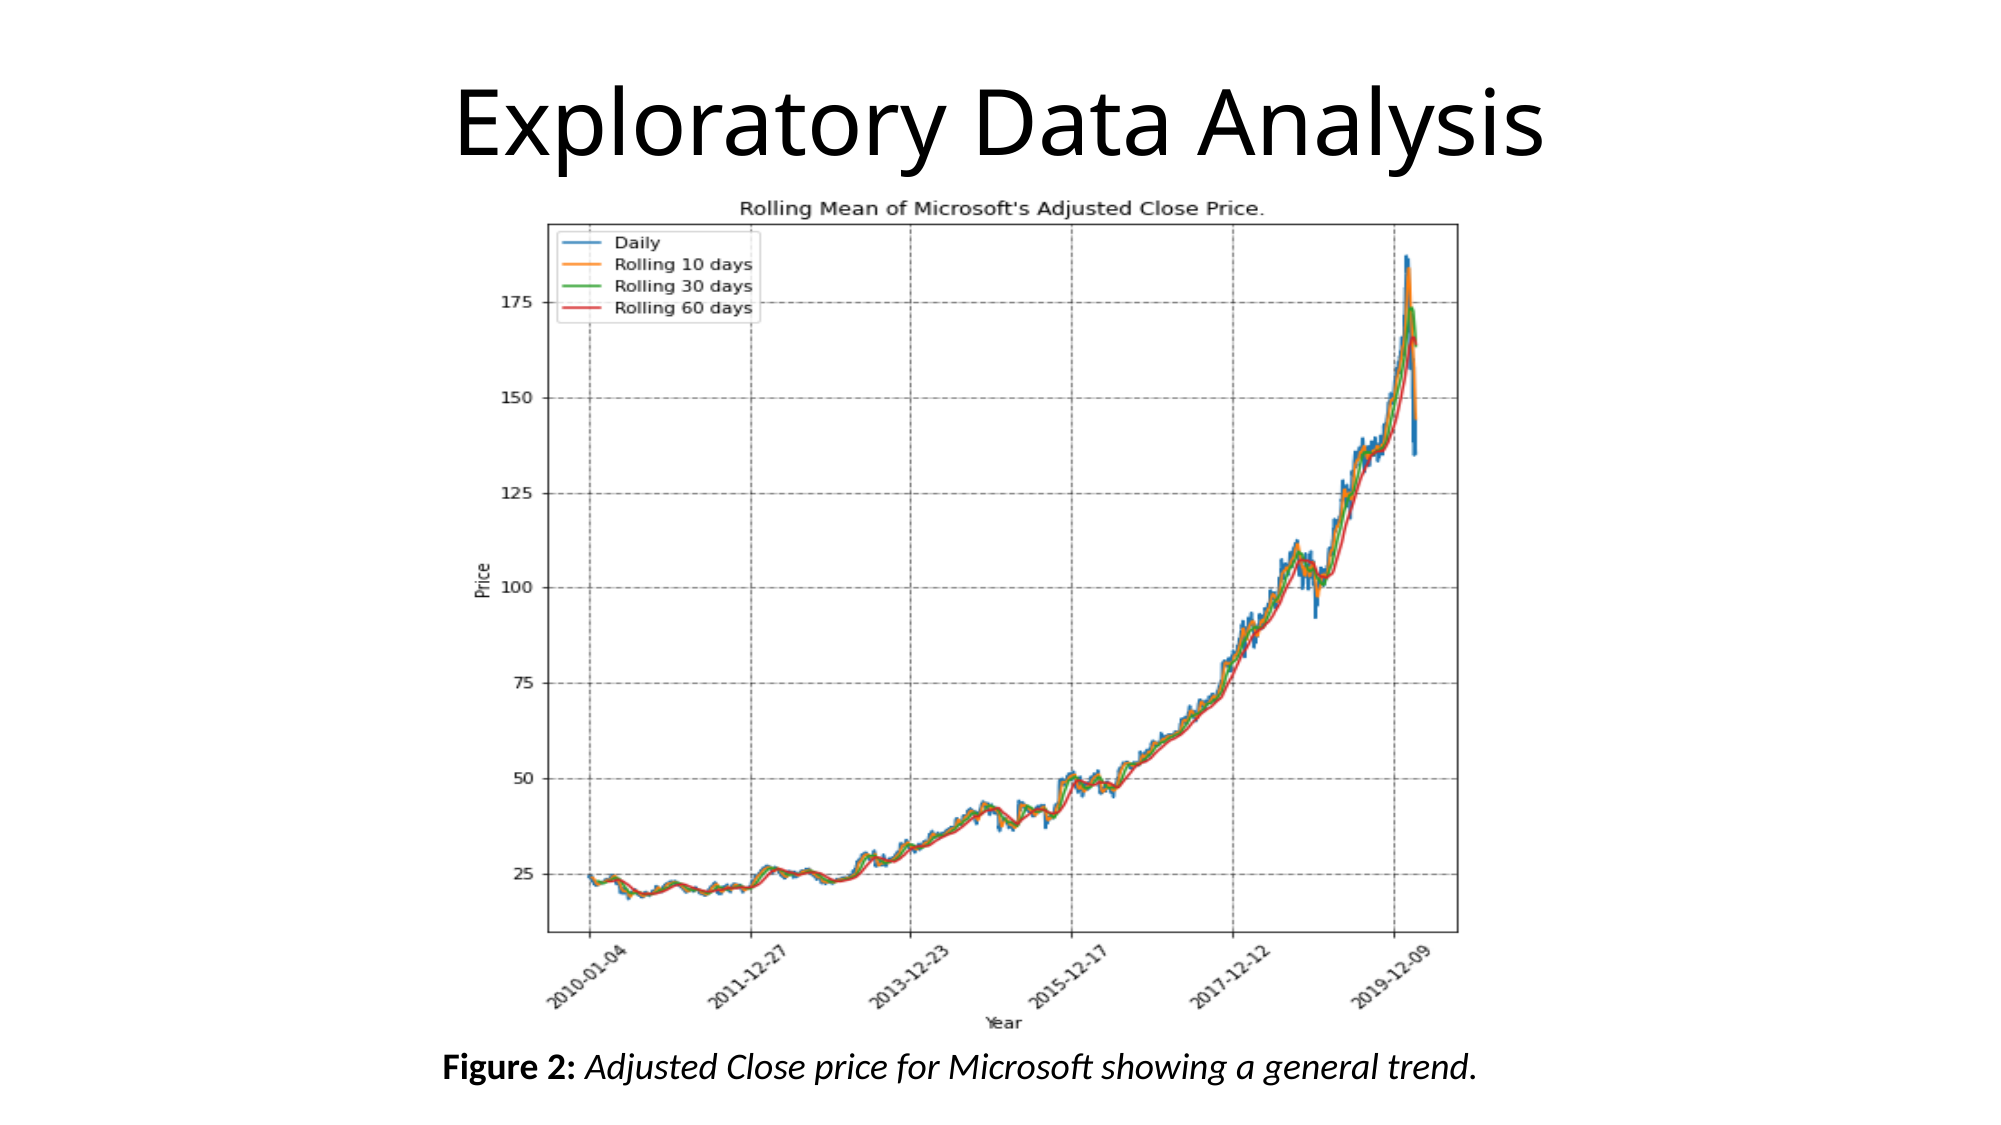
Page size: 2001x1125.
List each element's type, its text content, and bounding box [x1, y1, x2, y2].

text_box Figure 2: Adjusted Close price for Microsoft showing a general trend. [427, 1034, 1508, 1096]
picture [463, 188, 1472, 1034]
title Exploratory Data Analysis [137, 16, 1863, 235]
